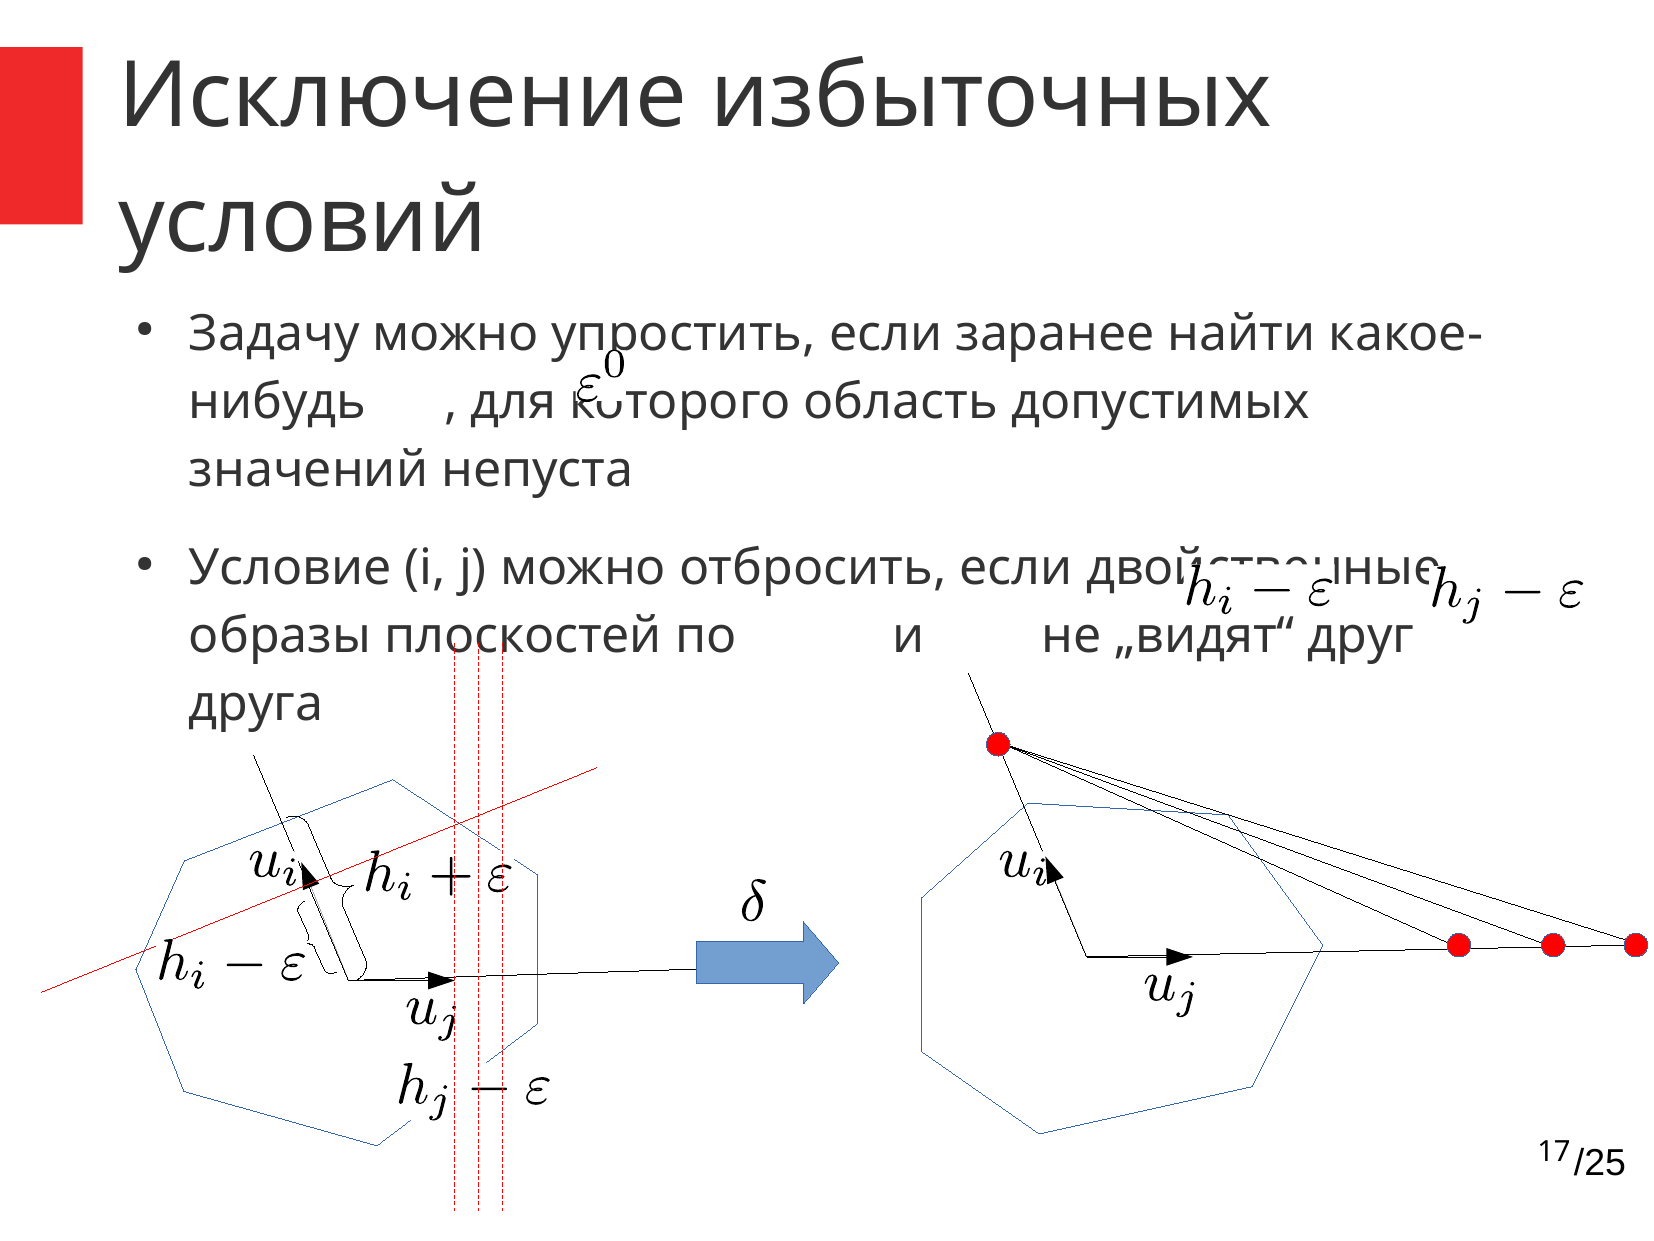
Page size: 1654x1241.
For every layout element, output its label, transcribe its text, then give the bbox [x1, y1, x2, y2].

text_box /25 [1559, 1134, 1654, 1205]
text_box [739, 879, 768, 922]
title Исключение избыточных условий [118, 45, 1571, 261]
list Задачу можно упростить, если заранее найти какое-нибудь , для которого область допустимых значений непуста Условие (i, j) можно отбросить, если двойственные образы плоскостей по и не „видят“ друг друга [118, 296, 1536, 1016]
text_box [1624, 933, 1648, 957]
text_box [1429, 566, 1586, 624]
text_box [1447, 933, 1471, 957]
text_box [921, 803, 1323, 1134]
text_box [135, 779, 552, 1146]
text_box [1183, 564, 1335, 615]
text_box [575, 349, 626, 403]
text_box [1541, 933, 1566, 957]
text_box [696, 921, 839, 1004]
text_box [986, 732, 1011, 757]
